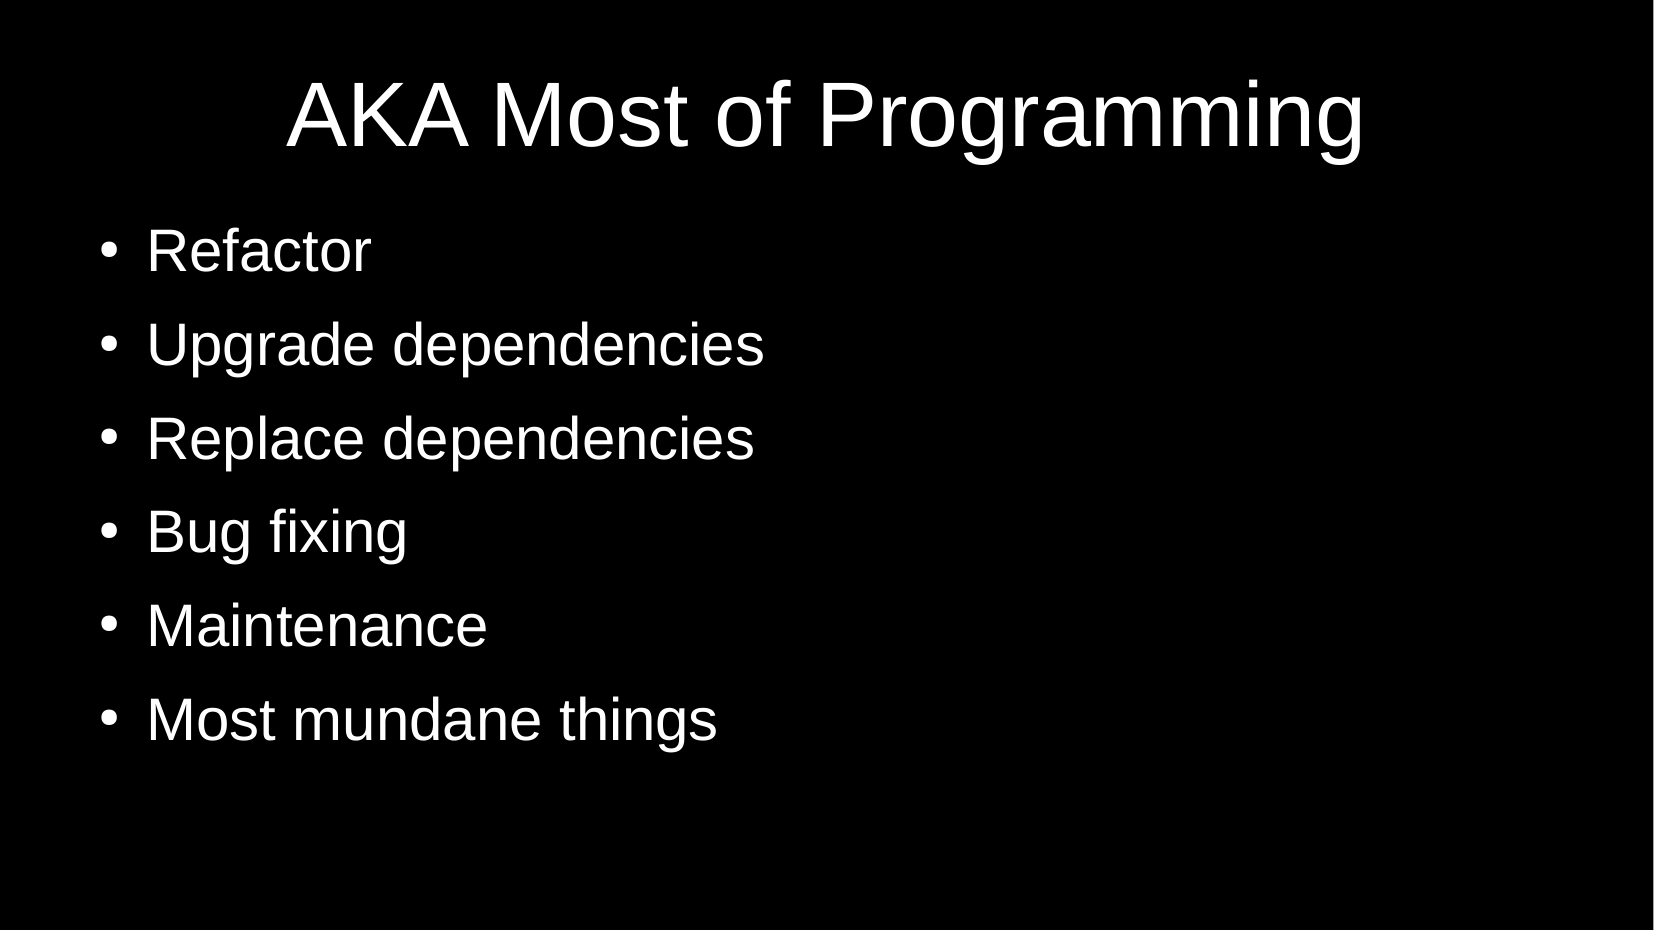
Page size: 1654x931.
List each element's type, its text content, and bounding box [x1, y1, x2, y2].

list Refactor Upgrade dependencies Replace dependencies Bug fixing Maintenance Most mundane things [82, 217, 1571, 758]
title AKA Most of Programming [82, 37, 1571, 193]
